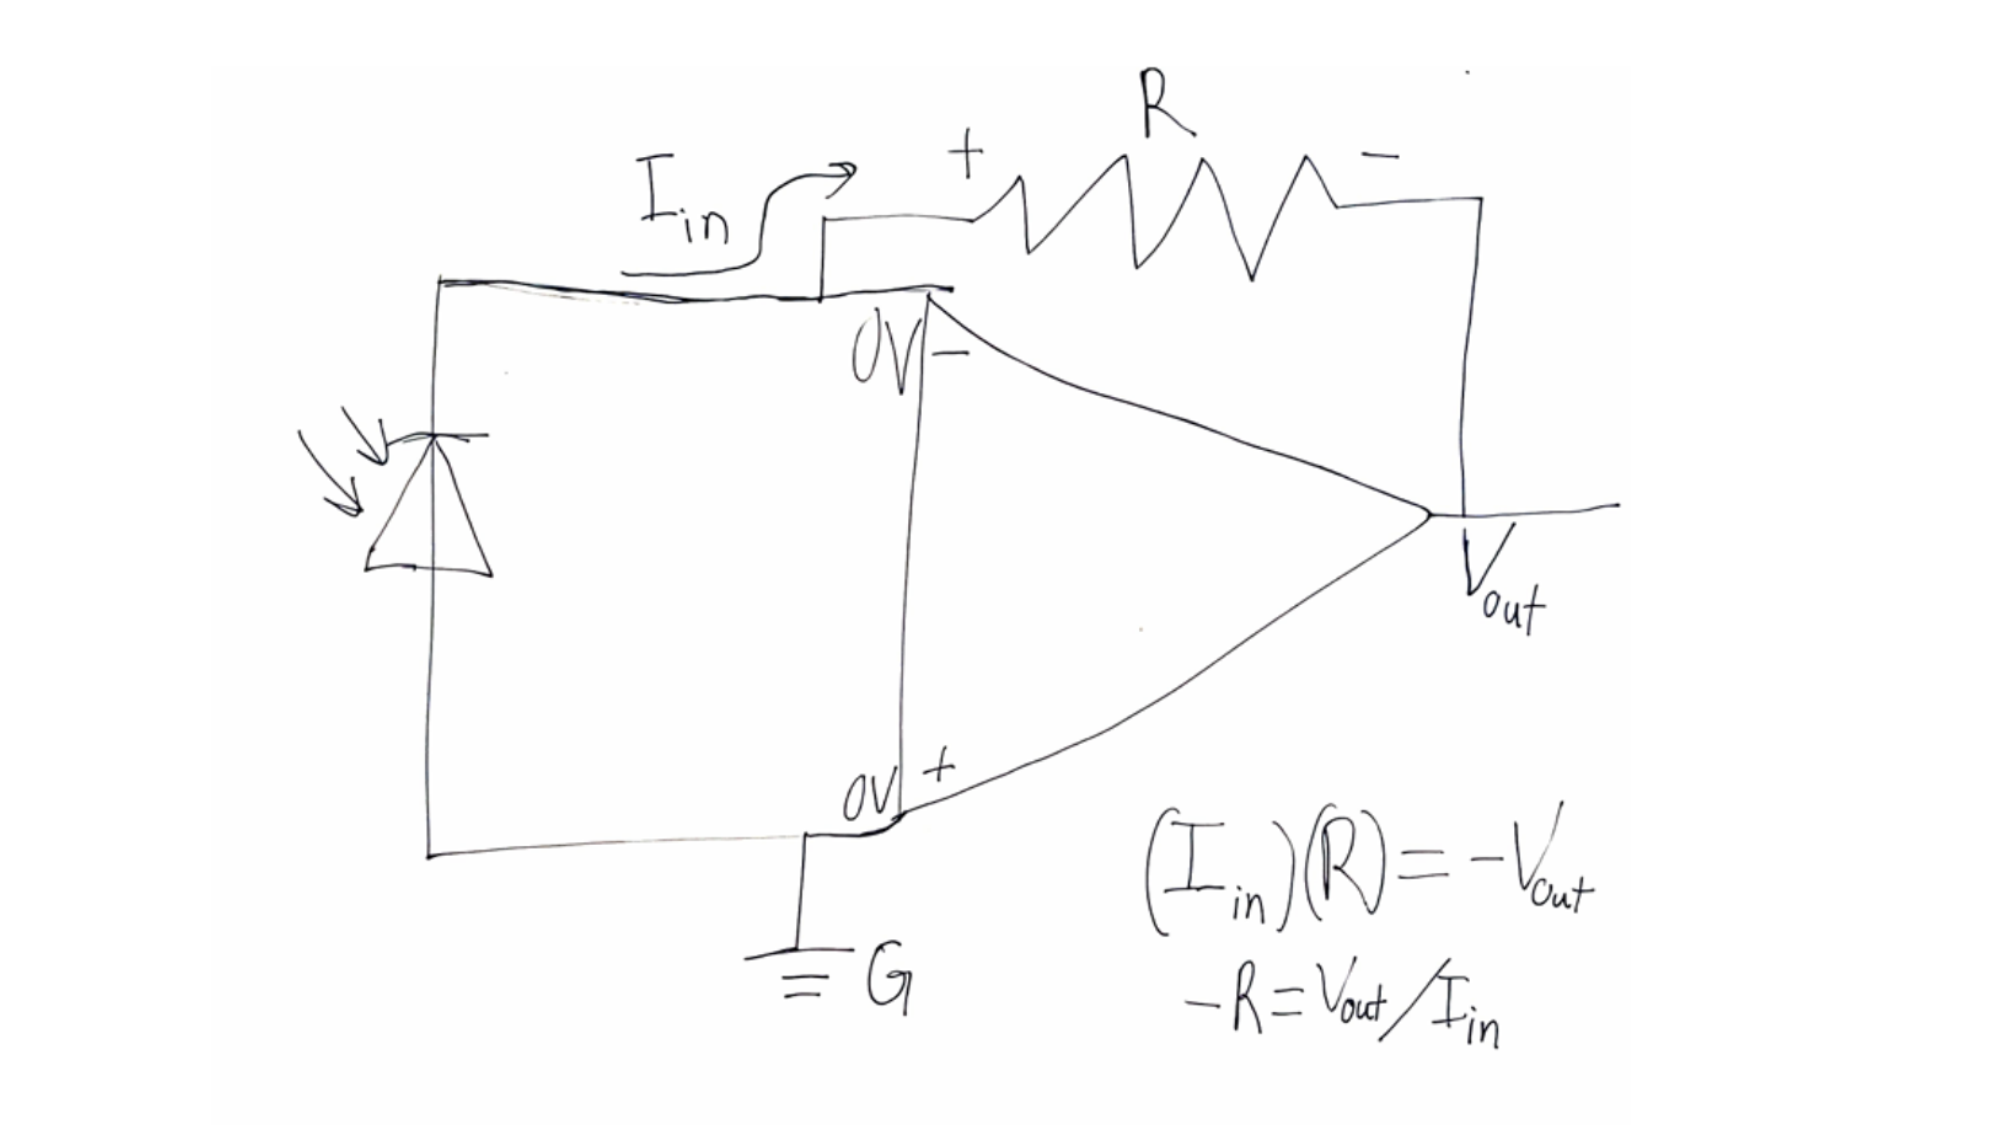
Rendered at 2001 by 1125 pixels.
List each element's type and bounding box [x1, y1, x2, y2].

picture [210, 65, 1631, 1125]
